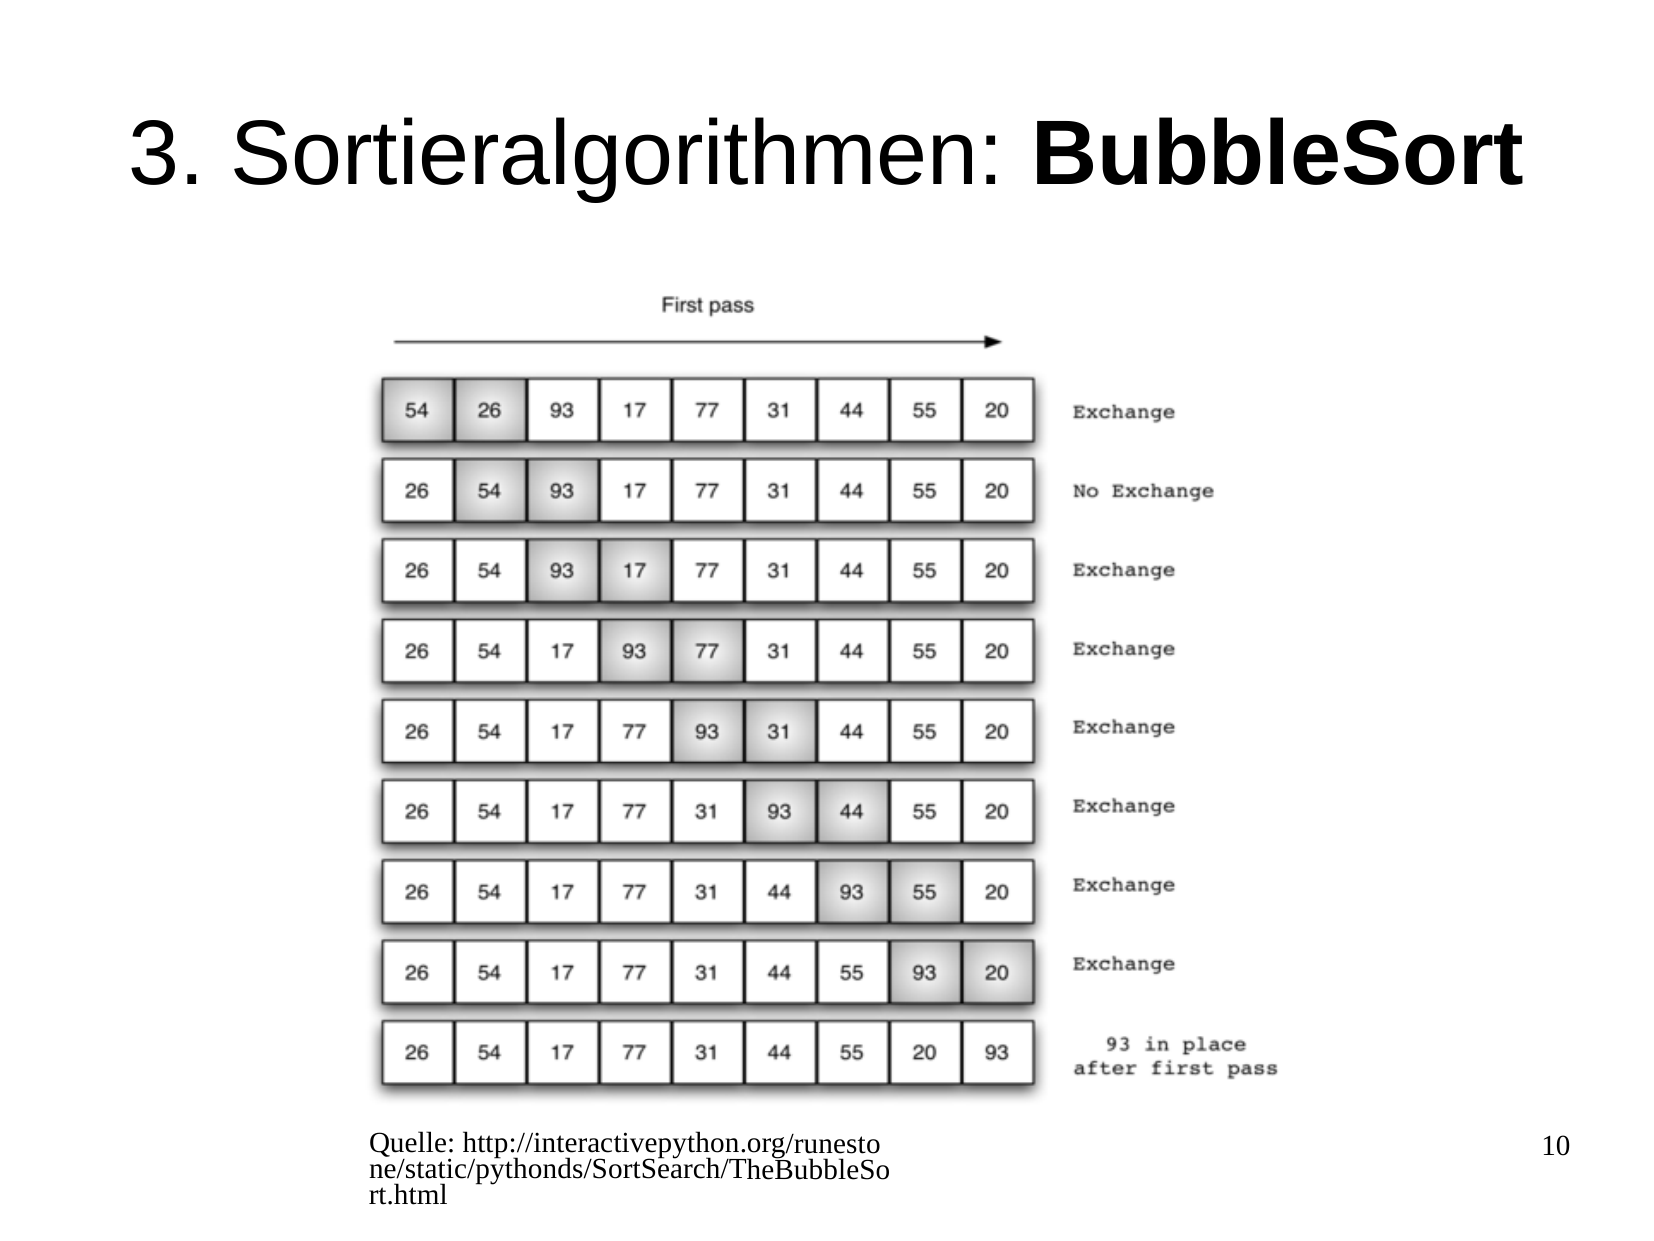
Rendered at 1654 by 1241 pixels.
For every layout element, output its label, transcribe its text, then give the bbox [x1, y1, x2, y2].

title 3. Sortieralgorithmen: BubbleSort [82, 49, 1571, 257]
picture [363, 290, 1291, 1109]
